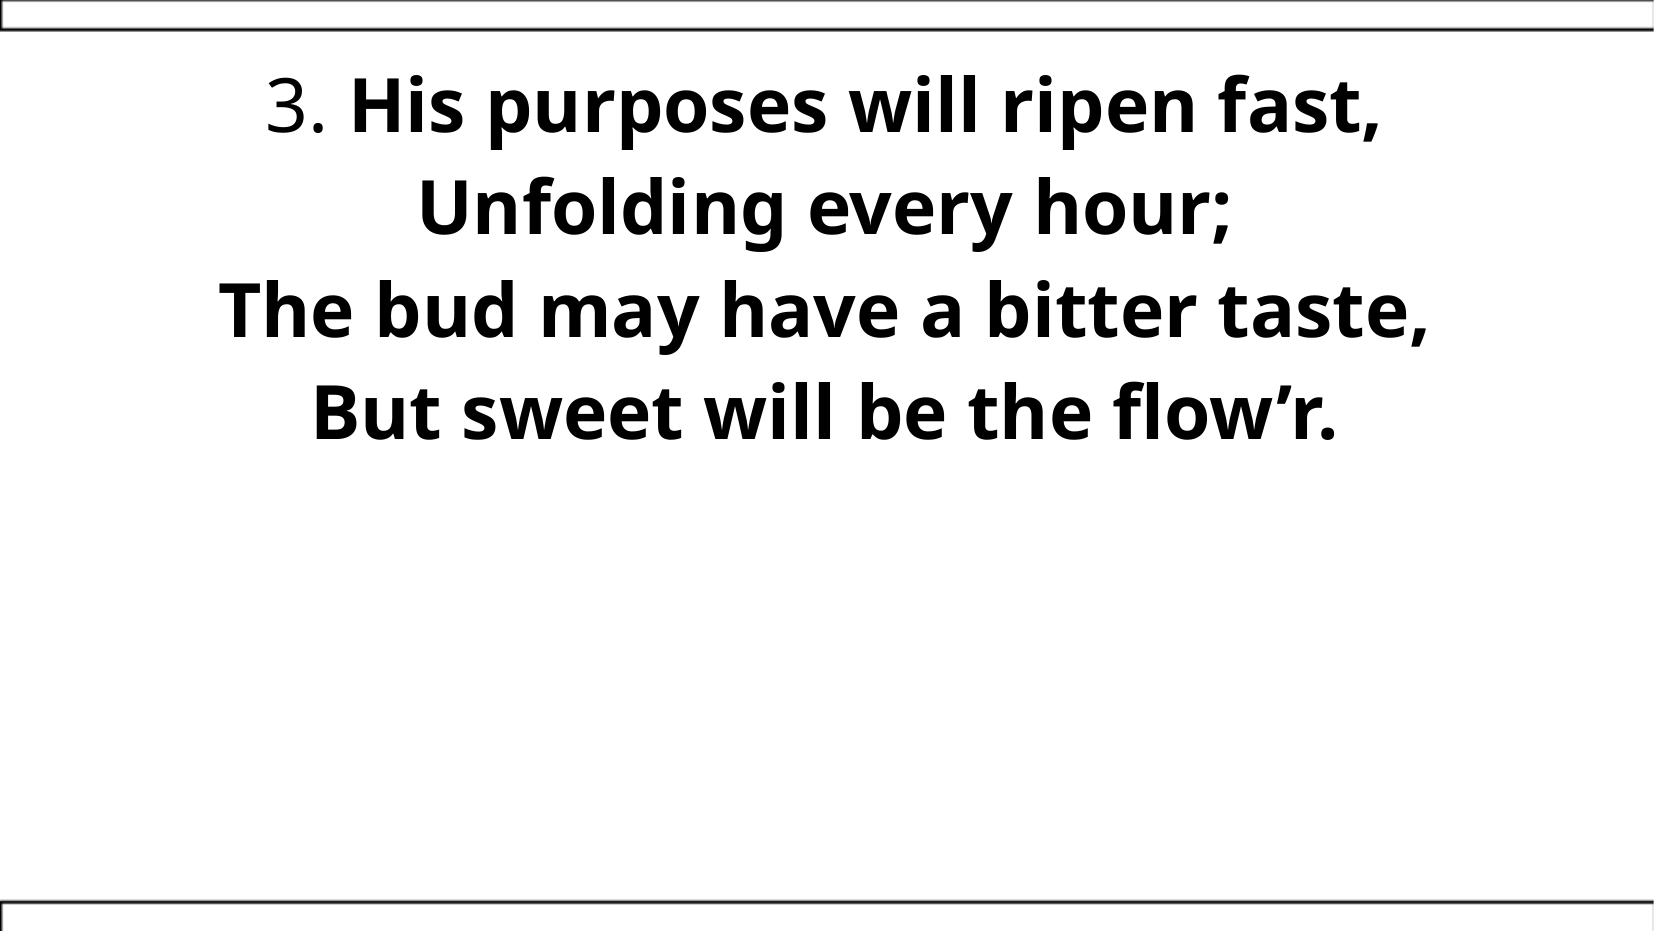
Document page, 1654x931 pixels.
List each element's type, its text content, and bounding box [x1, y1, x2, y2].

text_box 3. His purposes will ripen fast, Unfolding every hour; The bud may have a bitter taste, But sweet will be the flow’r. [105, 45, 1546, 460]
picture [0, 0, 1654, 931]
